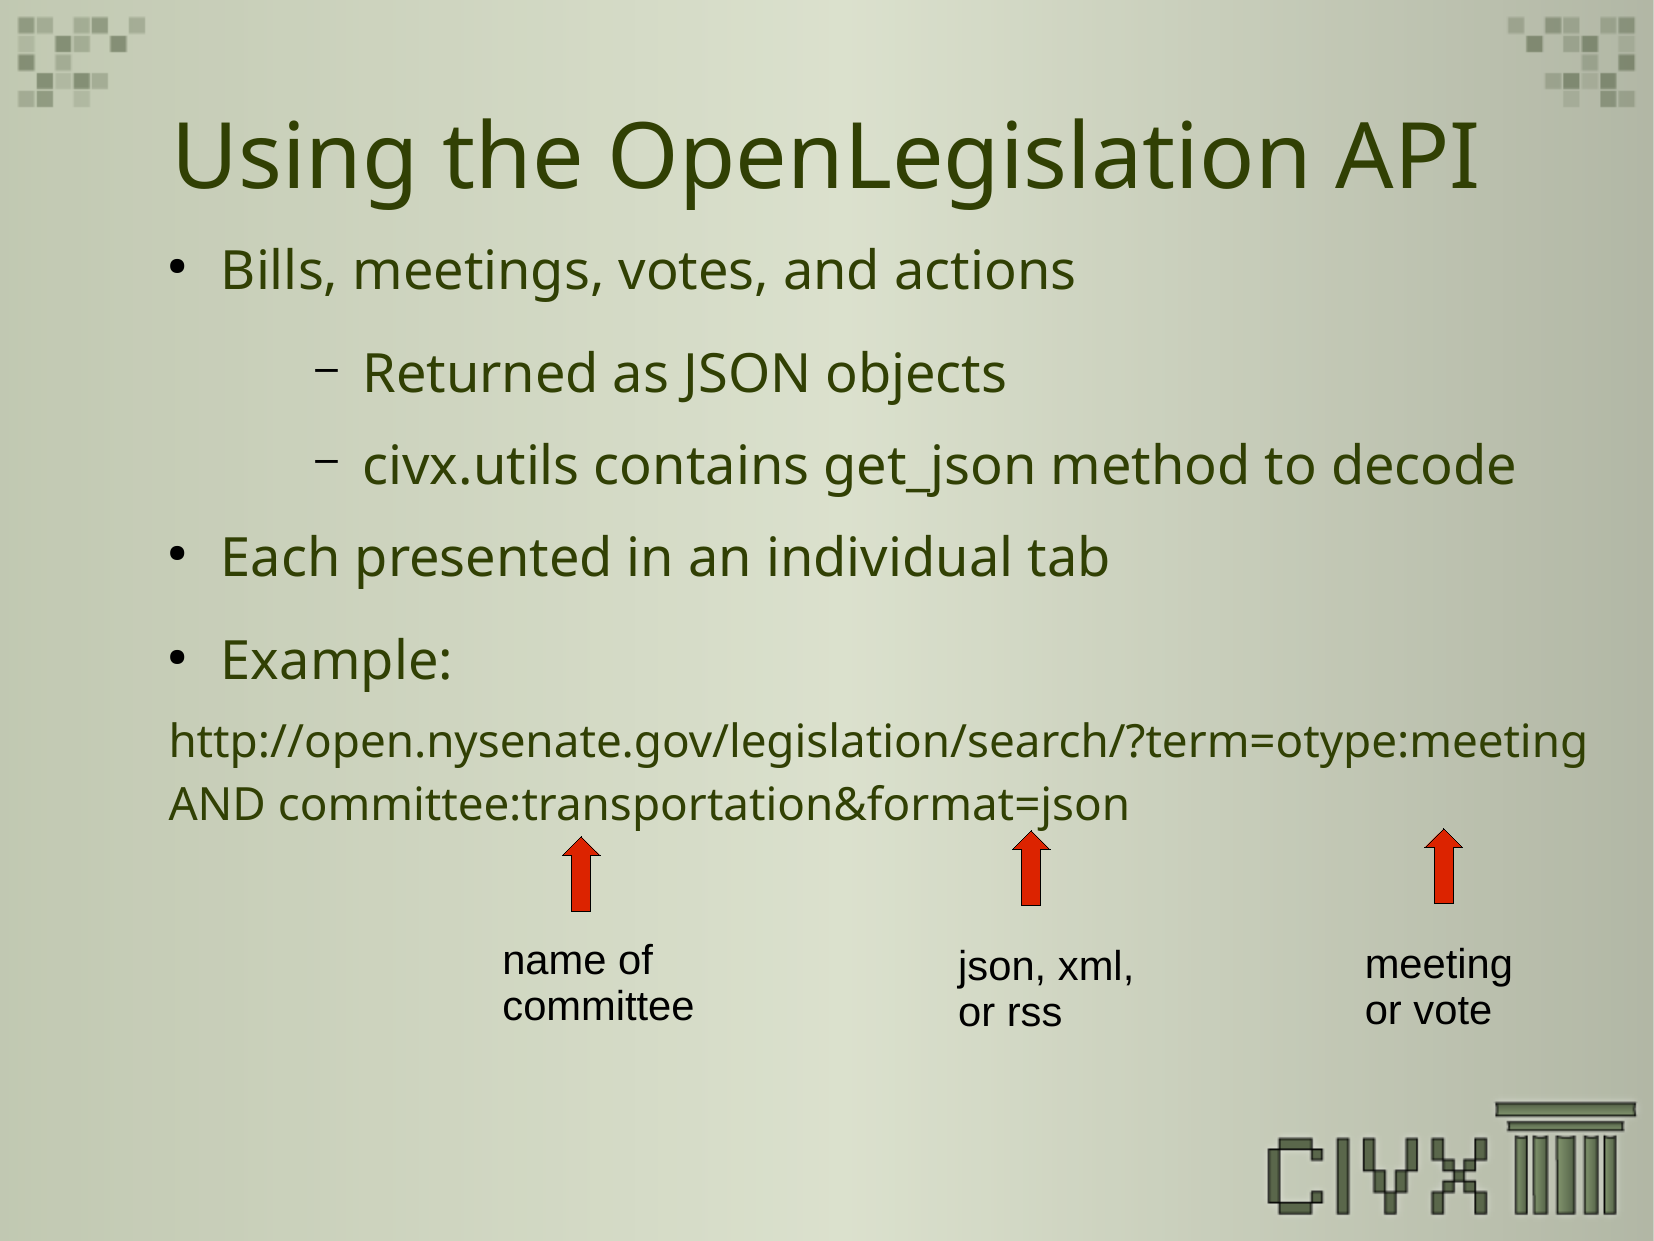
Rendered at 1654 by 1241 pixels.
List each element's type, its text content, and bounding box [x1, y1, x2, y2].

text_box json, xml, or rss [943, 935, 1169, 1043]
picture [0, 0, 1654, 1241]
text_box http://open.nysenate.gov/legislation/search/?term=otype:meeting AND committee:transportation&format=json [153, 701, 1617, 876]
text_box [1012, 830, 1051, 906]
text_box [562, 836, 601, 912]
text_box meeting or vote [1350, 933, 1576, 1041]
text_box name of committee [487, 929, 751, 1038]
title Using the OpenLegislation API [82, 49, 1571, 257]
text_box [1424, 828, 1463, 904]
list Bills, meetings, votes, and actions Returned as JSON objects civx.utils contains get_json method to decode Each presented in an individual tab Example: [150, 231, 1541, 704]
